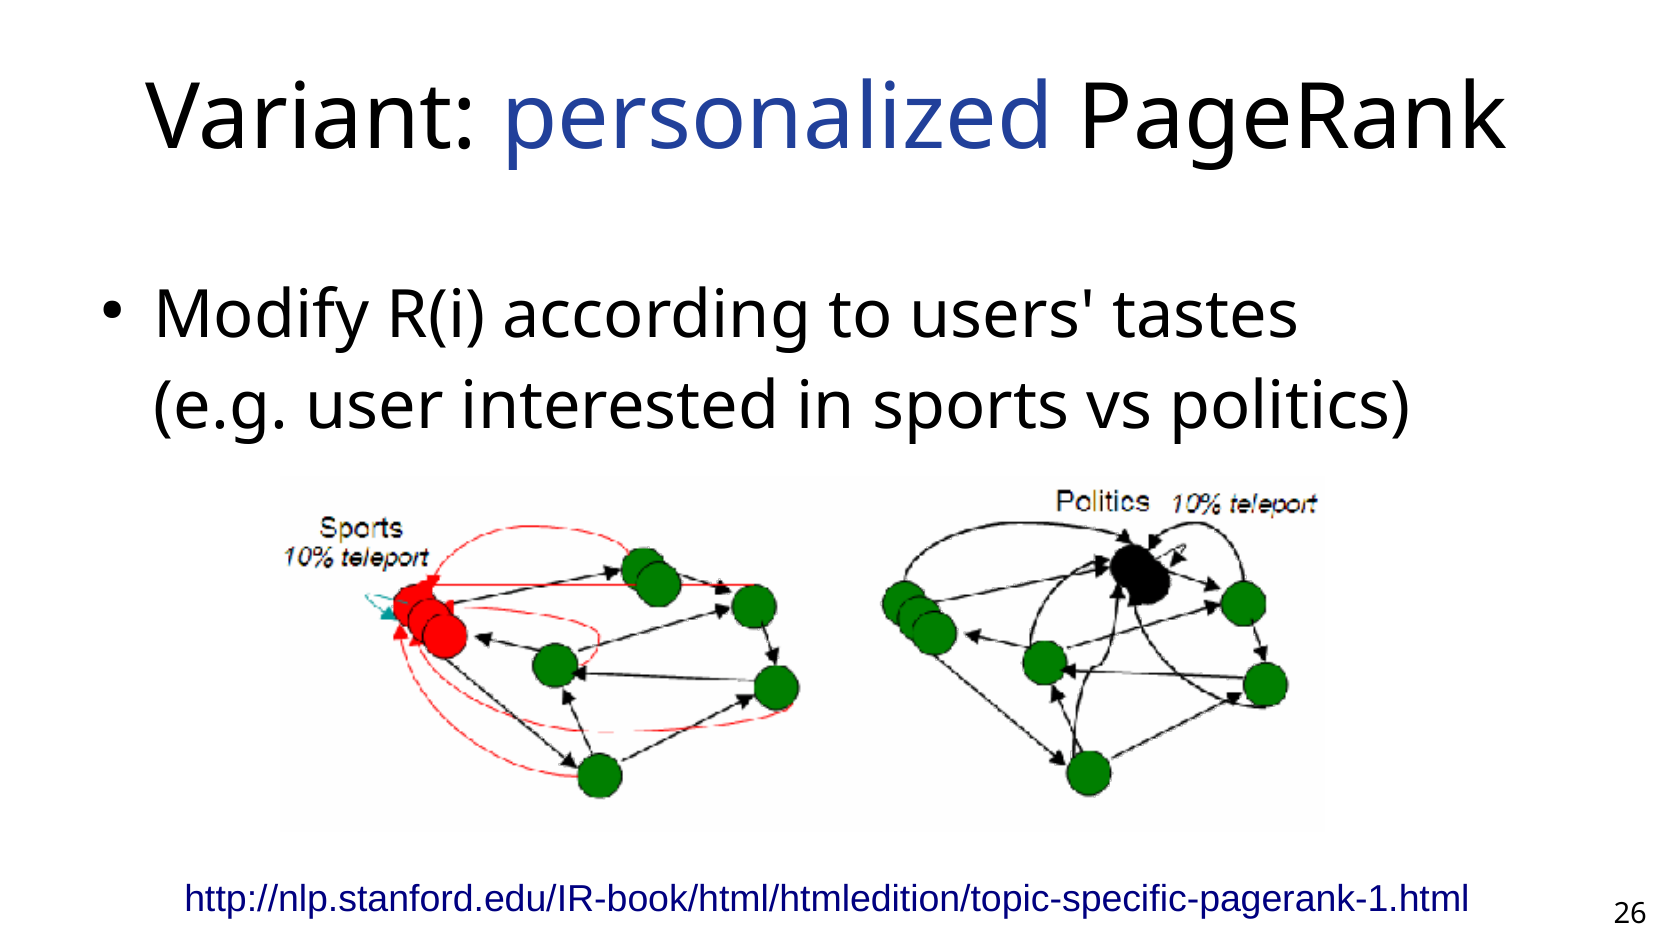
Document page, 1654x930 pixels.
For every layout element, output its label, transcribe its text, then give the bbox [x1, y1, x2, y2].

title Variant: personalized PageRank [82, 1, 1571, 225]
picture [280, 476, 1325, 832]
list Modify R(i) according to users' tastes (e.g. user interested in sports vs politics) [82, 266, 1571, 450]
text_box http://nlp.stanford.edu/IR-book/html/htmledition/topic-specific-pagerank-1.html [169, 870, 1486, 927]
